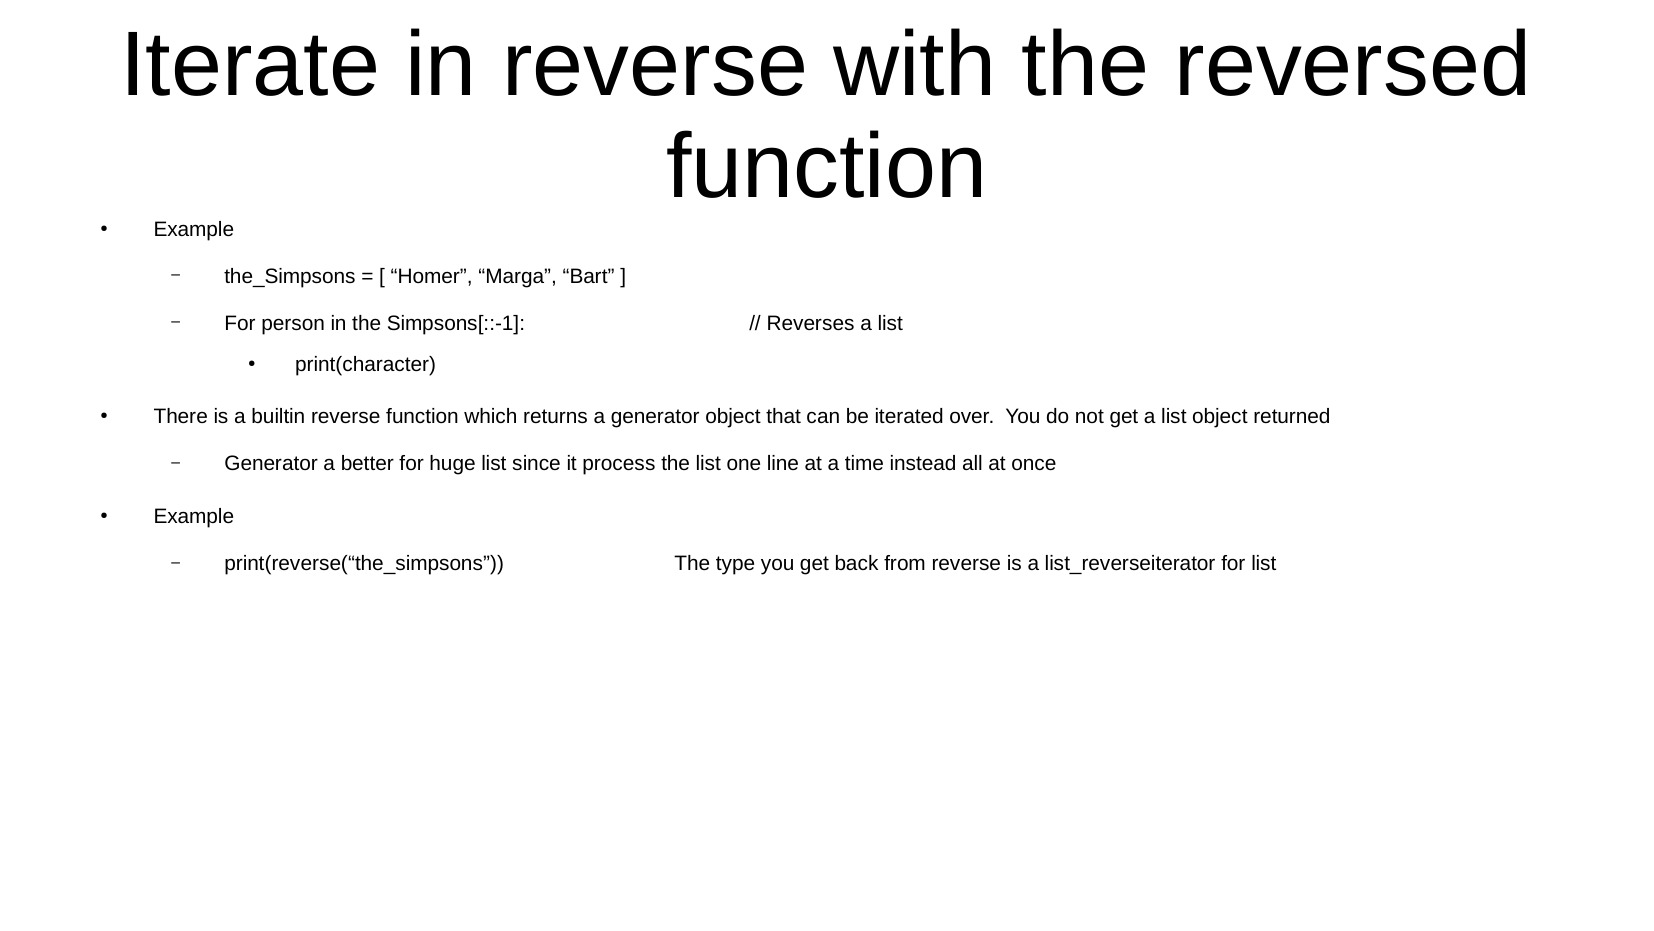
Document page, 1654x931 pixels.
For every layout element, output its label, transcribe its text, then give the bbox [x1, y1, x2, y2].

list Example the_Simpsons = [ “Homer”, “Marga”, “Bart” ] For person in the Simpsons[::-1]: // Reverses a list print(character) There is a builtin reverse function which returns a generator object that can be iterated over. You do not get a list object returned Generator a better for huge list since it process the list one line at a time instead all at once Example print(reverse(“the_simpsons”)) The type you get back from reverse is a list_reverseiterator for list [82, 217, 1576, 901]
title Iterate in reverse with the reversed function [82, 12, 1571, 217]
